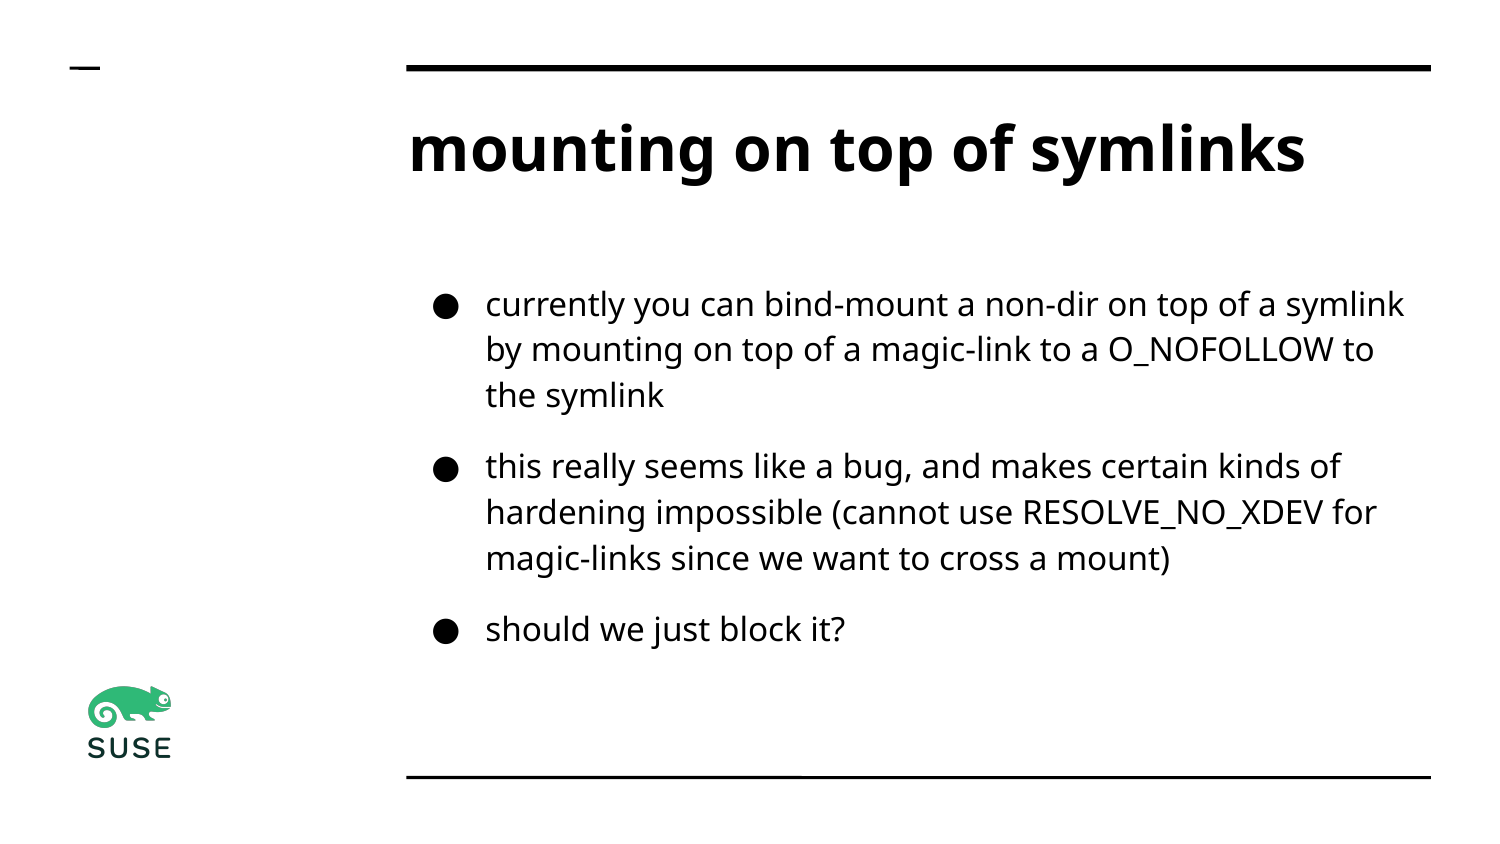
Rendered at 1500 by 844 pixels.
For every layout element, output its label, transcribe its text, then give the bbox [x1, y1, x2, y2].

list currently you can bind-mount a non-dir on top of a symlink by mounting on top of a magic-link to a O_NOFOLLOW to the symlink this really seems like a bug, and makes certain kinds of hardening impossible (cannot use RESOLVE_NO_XDEV for magic-links since we want to cross a mount) should we just block it? [395, 261, 1433, 755]
picture [69, 667, 190, 778]
title mounting on top of symlinks [393, 94, 1431, 199]
